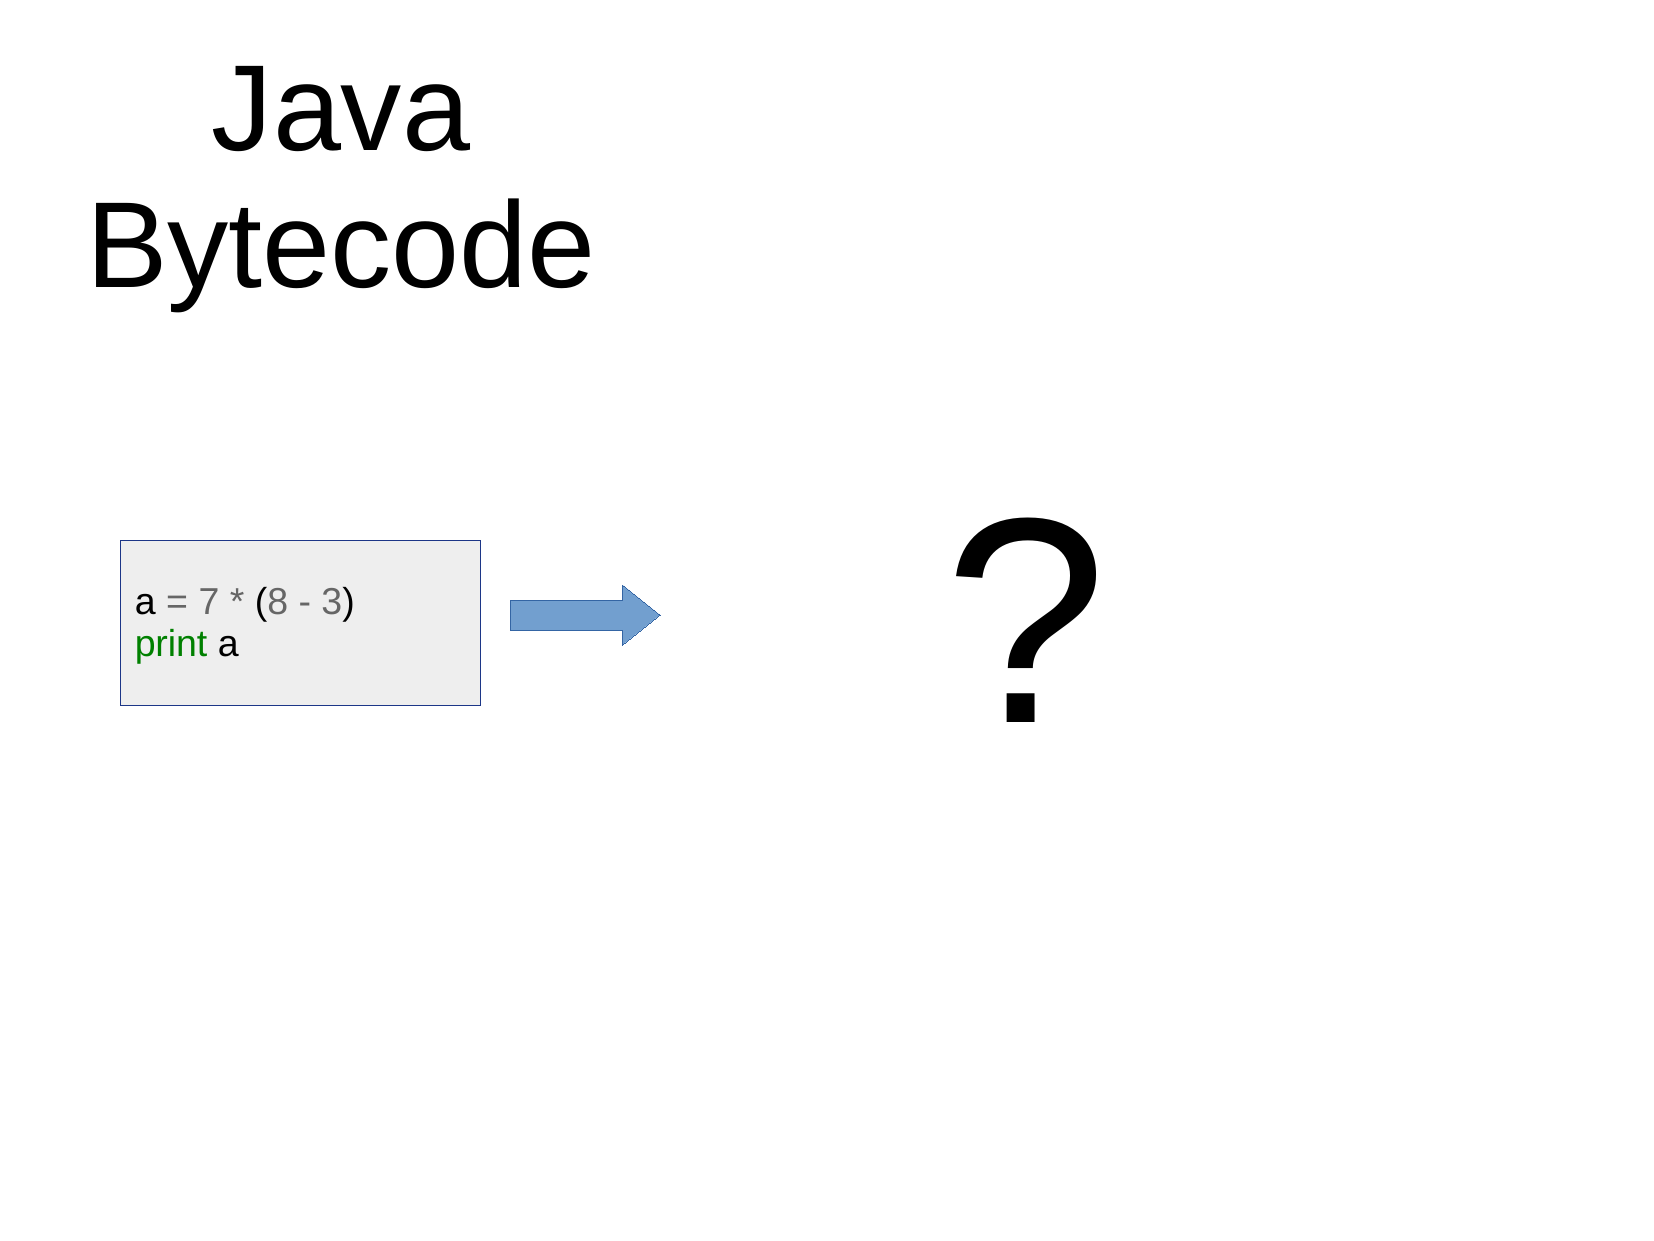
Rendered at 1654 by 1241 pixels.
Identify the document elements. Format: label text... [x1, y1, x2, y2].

text_box ? [930, 450, 1231, 793]
text_box [510, 585, 661, 646]
title Java Bytecode [0, 39, 683, 314]
text_box a = 7 * (8 - 3) print a [120, 540, 481, 706]
